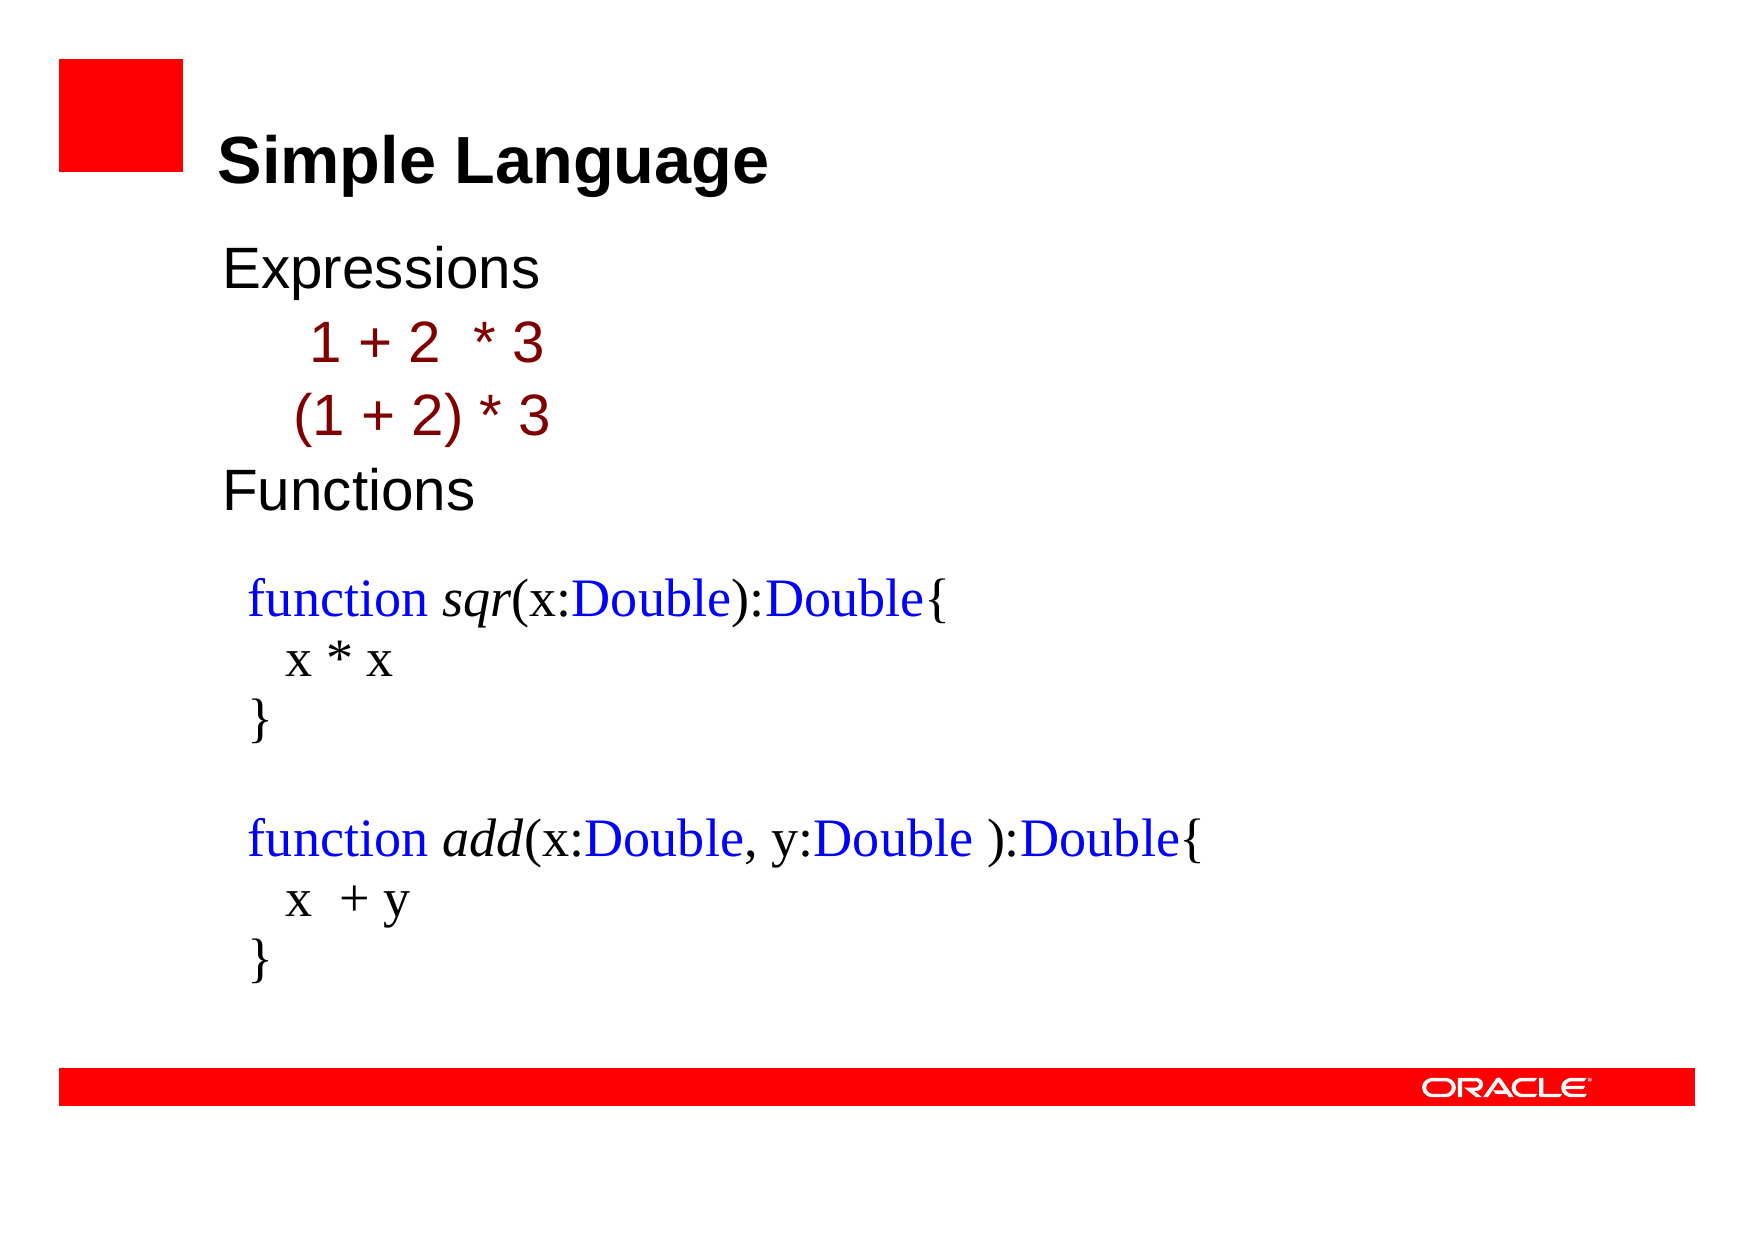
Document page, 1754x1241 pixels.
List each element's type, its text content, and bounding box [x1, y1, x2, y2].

list Expressions 1 + 2 * 3 (1 + 2) * 3 Functions [186, 236, 1536, 977]
title Simple Language [217, 122, 1575, 264]
picture [59, 1068, 177, 1106]
picture [59, 59, 183, 172]
text_box function sqr(x:Double):Double{ x * x } function add(x:Double, y:Double ):Double{ x + y } [177, 561, 1754, 1152]
